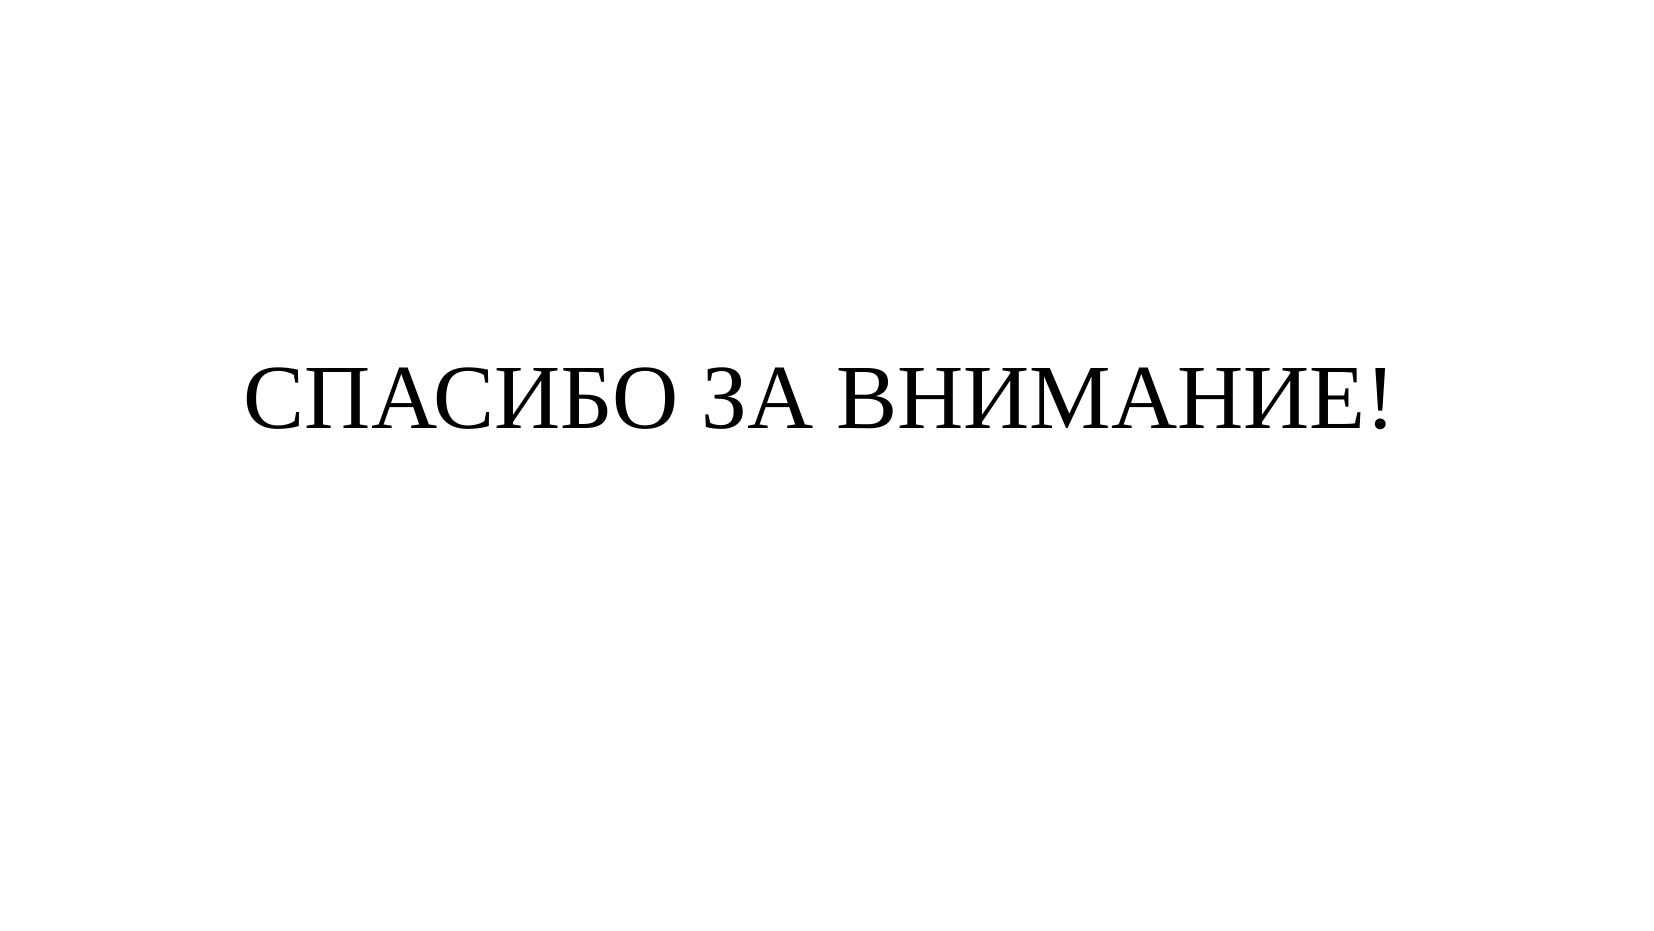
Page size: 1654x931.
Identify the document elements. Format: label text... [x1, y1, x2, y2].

title СПАСИБО ЗА ВНИМАНИЕ! [76, 320, 1565, 476]
